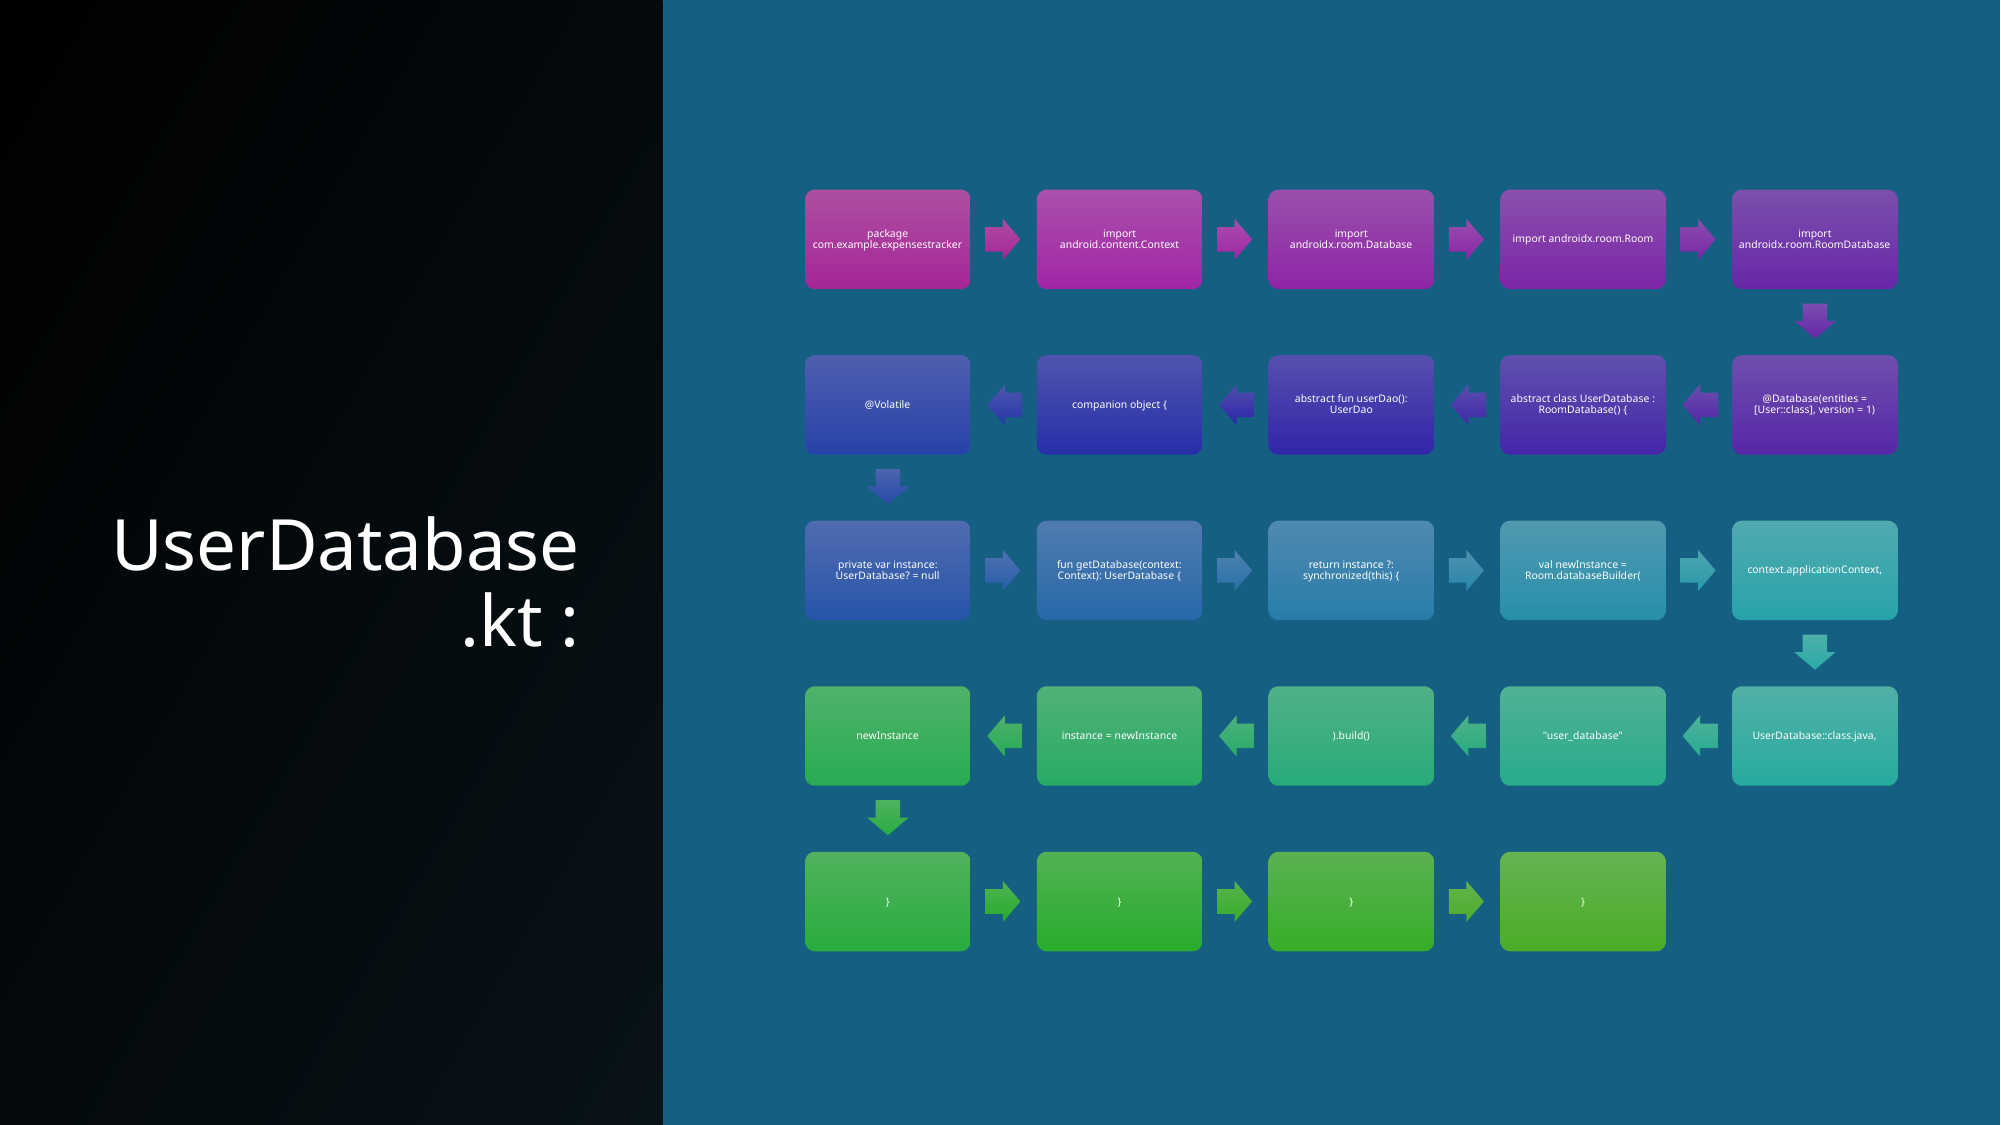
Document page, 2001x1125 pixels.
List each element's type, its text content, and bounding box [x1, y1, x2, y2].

text_box } [1268, 851, 1435, 952]
text_box ).build() [1268, 686, 1435, 786]
text_box fun getDatabase(context: Context): UserDatabase { [1036, 520, 1203, 621]
text_box @Volatile [805, 355, 971, 455]
text_box abstract fun userDao(): UserDao [1268, 355, 1435, 455]
text_box } [1500, 851, 1666, 952]
text_box } [805, 851, 971, 952]
text_box import androidx.room.Room [1500, 189, 1666, 290]
text_box package com.example.expensestracker [805, 189, 971, 290]
text_box import androidx.room.RoomDatabase [1732, 189, 1898, 290]
text_box return instance ?: synchronized(this) { [1268, 520, 1435, 621]
text_box instance = newInstance [1036, 686, 1203, 786]
text_box context.applicationContext, [1732, 520, 1898, 621]
text_box companion object { [1036, 355, 1203, 455]
text_box private var instance: UserDatabase? = null [805, 520, 971, 621]
text_box abstract class UserDatabase : RoomDatabase() { [1500, 355, 1666, 455]
text_box [0, 0, 2000, 1125]
text_box val newInstance = Room.databaseBuilder( [1500, 520, 1666, 621]
text_box @Database(entities = [User::class], version = 1) [1732, 355, 1898, 455]
text_box import androidx.room.Database [1268, 189, 1435, 290]
text_box import android.content.Context [1036, 189, 1203, 290]
text_box UserDatabase::class.java, [1732, 686, 1898, 786]
text_box newInstance [805, 686, 971, 786]
text_box } [1036, 851, 1203, 952]
title UserDatabase.kt : [96, 276, 608, 670]
text_box "user_database" [1500, 686, 1666, 786]
